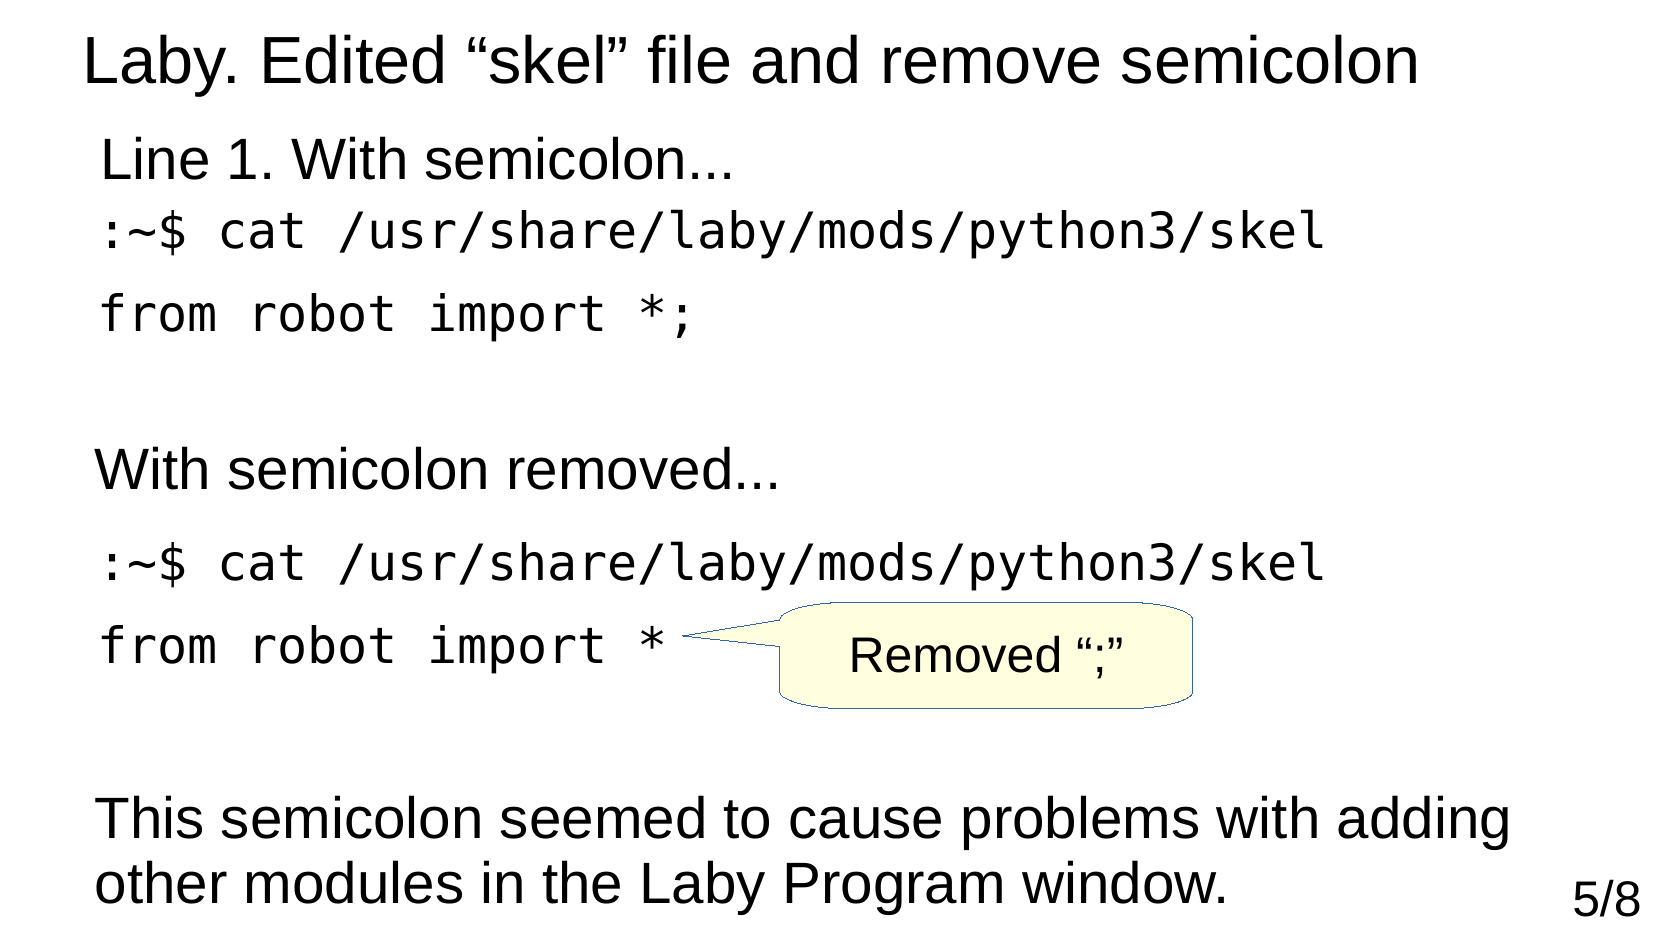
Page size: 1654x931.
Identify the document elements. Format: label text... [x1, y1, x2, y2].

text_box :~$ cat /usr/share/laby/mods/python3/skel from robot import *; :~$ cat /usr/share/laby/mods/python3/skel from robot import * [82, 194, 1607, 786]
text_box Line 1. With semicolon... [100, 126, 1589, 192]
text_box Removed “;” [682, 602, 1193, 709]
text_box This semicolon seemed to cause problems with adding other modules in the Laby Program window. [94, 785, 1583, 916]
title 5/8 [1523, 871, 1642, 931]
title Laby. Edited “skel” file and remove semicolon [82, 22, 1571, 98]
